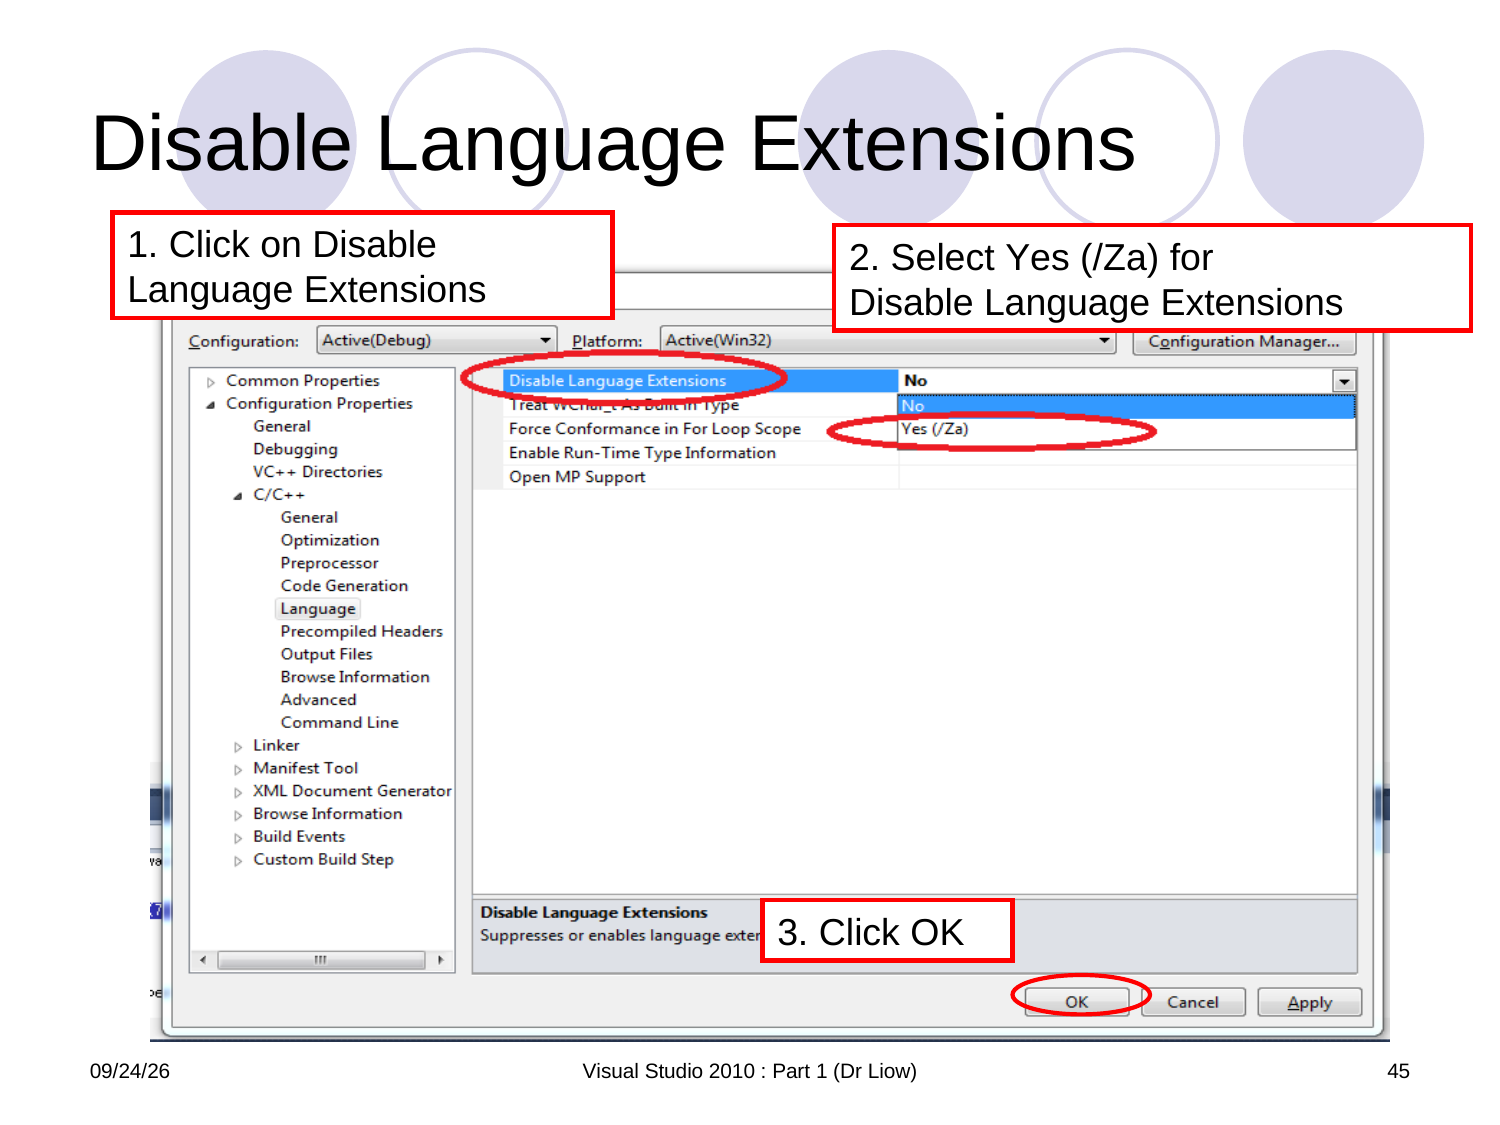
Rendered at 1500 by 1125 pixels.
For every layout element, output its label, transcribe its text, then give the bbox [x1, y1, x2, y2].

text_box 08/22/12 [74, 1049, 426, 1101]
text_box <number> [1074, 1049, 1426, 1101]
text_box 2. Select Yes (/Za) for Disable Language Extensions [834, 224, 1472, 331]
text_box Visual Studio 2010 : Part 1 (Dr Liow) [512, 1049, 988, 1101]
text_box 1. Click on Disable Language Extensions [112, 212, 613, 318]
text_box 3. Click OK [762, 899, 1013, 961]
picture [150, 262, 1390, 1042]
title Disable Language Extensions [75, 45, 1426, 233]
